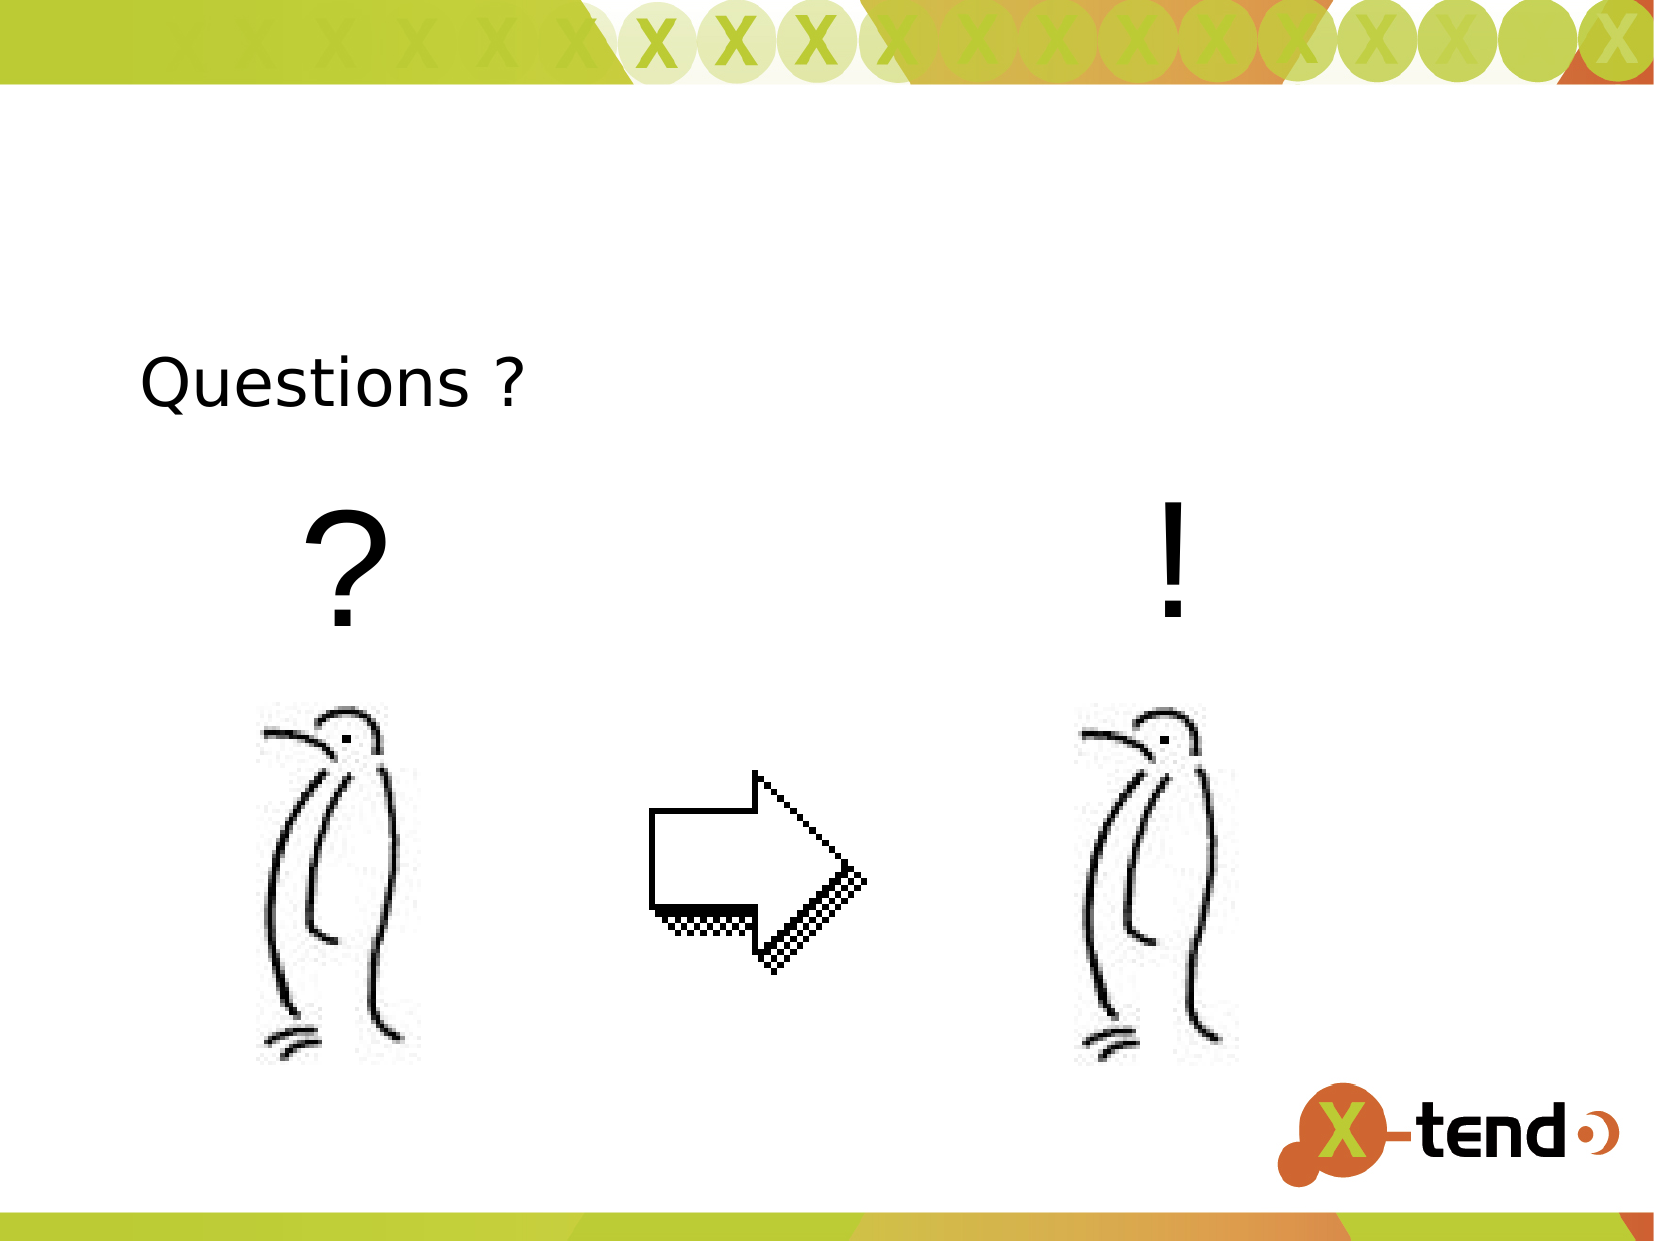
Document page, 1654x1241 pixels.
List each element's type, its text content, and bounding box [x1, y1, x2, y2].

list Questions ? [121, 344, 1534, 1127]
picture [0, 0, 1654, 1241]
